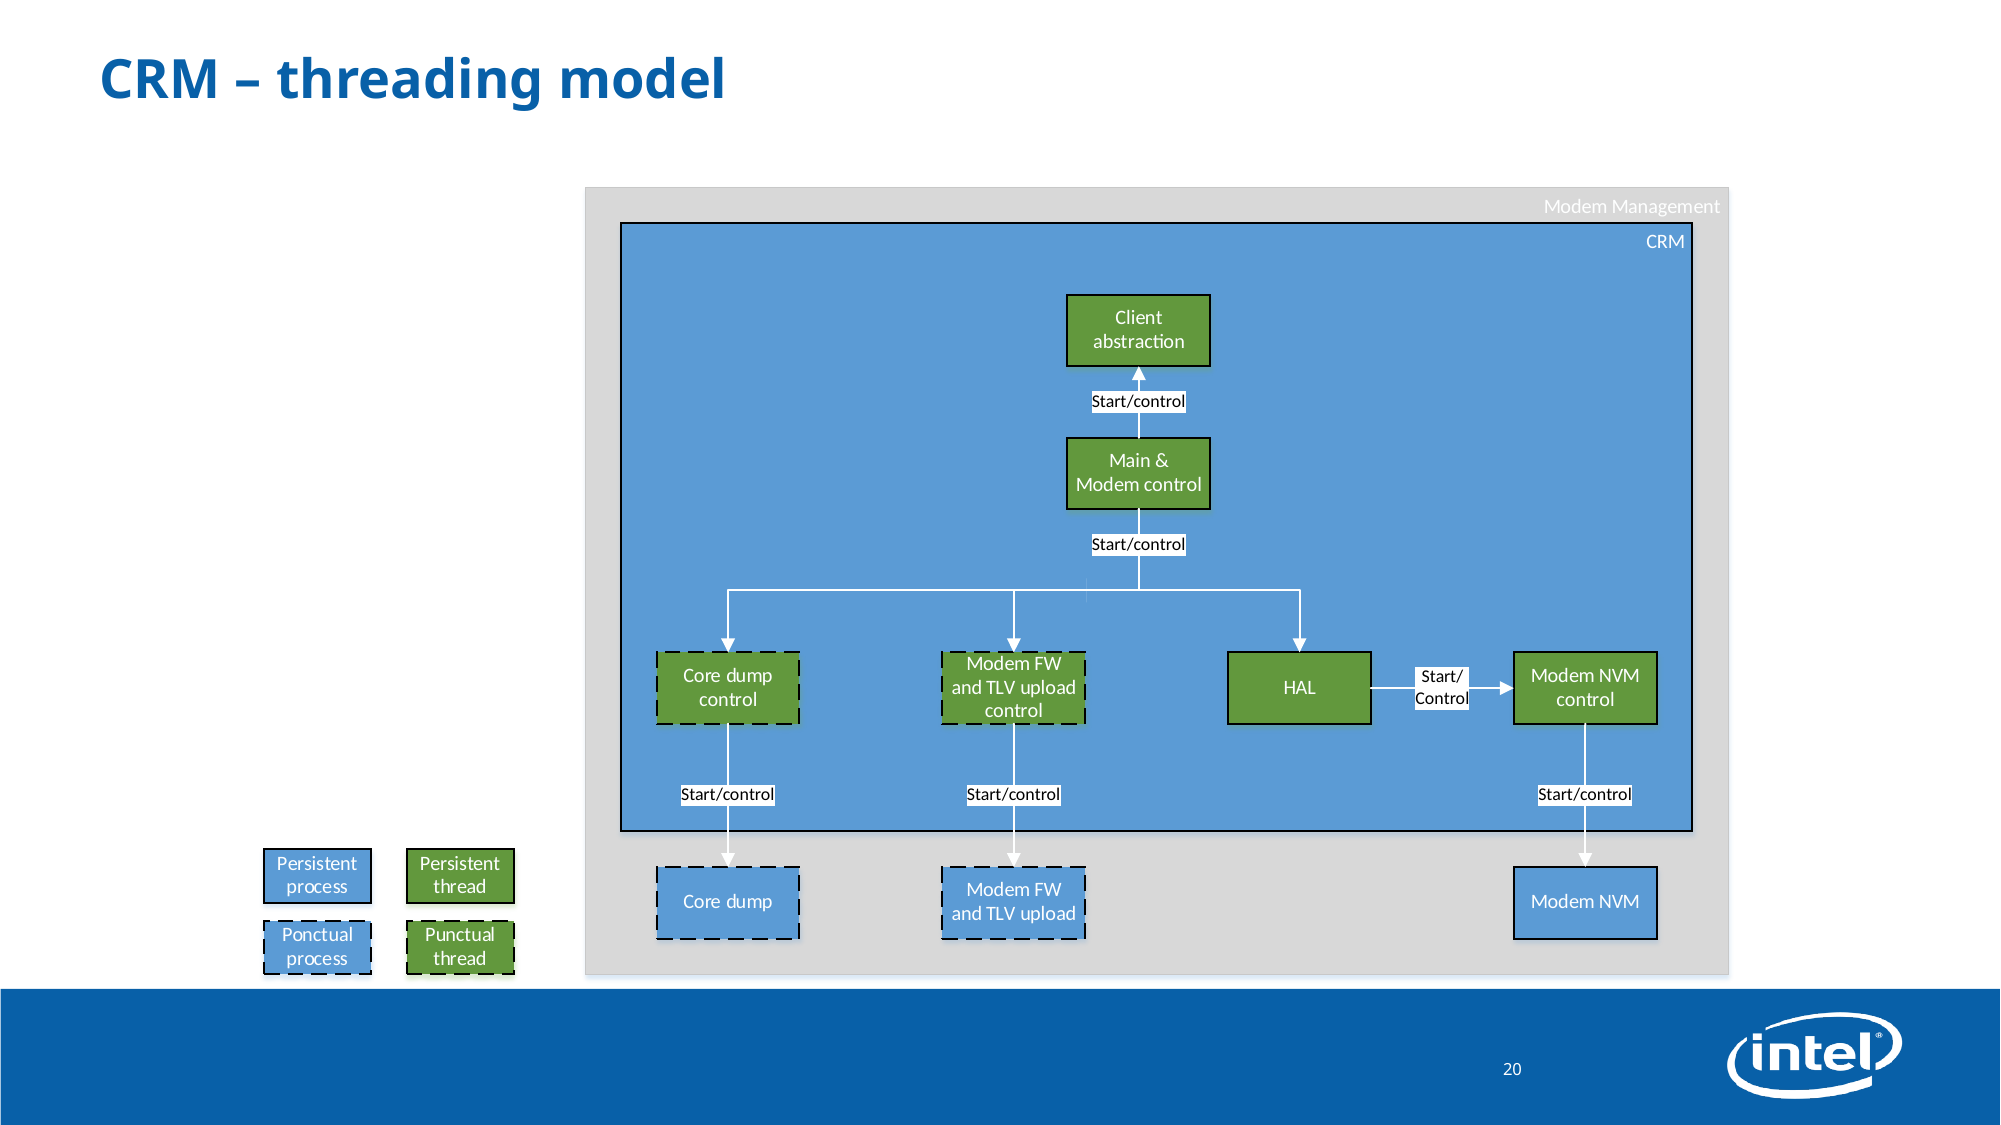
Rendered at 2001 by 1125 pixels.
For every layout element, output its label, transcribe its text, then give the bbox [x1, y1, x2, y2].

slide_number <number> [1503, 1059, 1970, 1119]
picture [1725, 1011, 1904, 1059]
title CRM – threading model [99, 44, 1902, 191]
picture [255, 182, 1737, 987]
